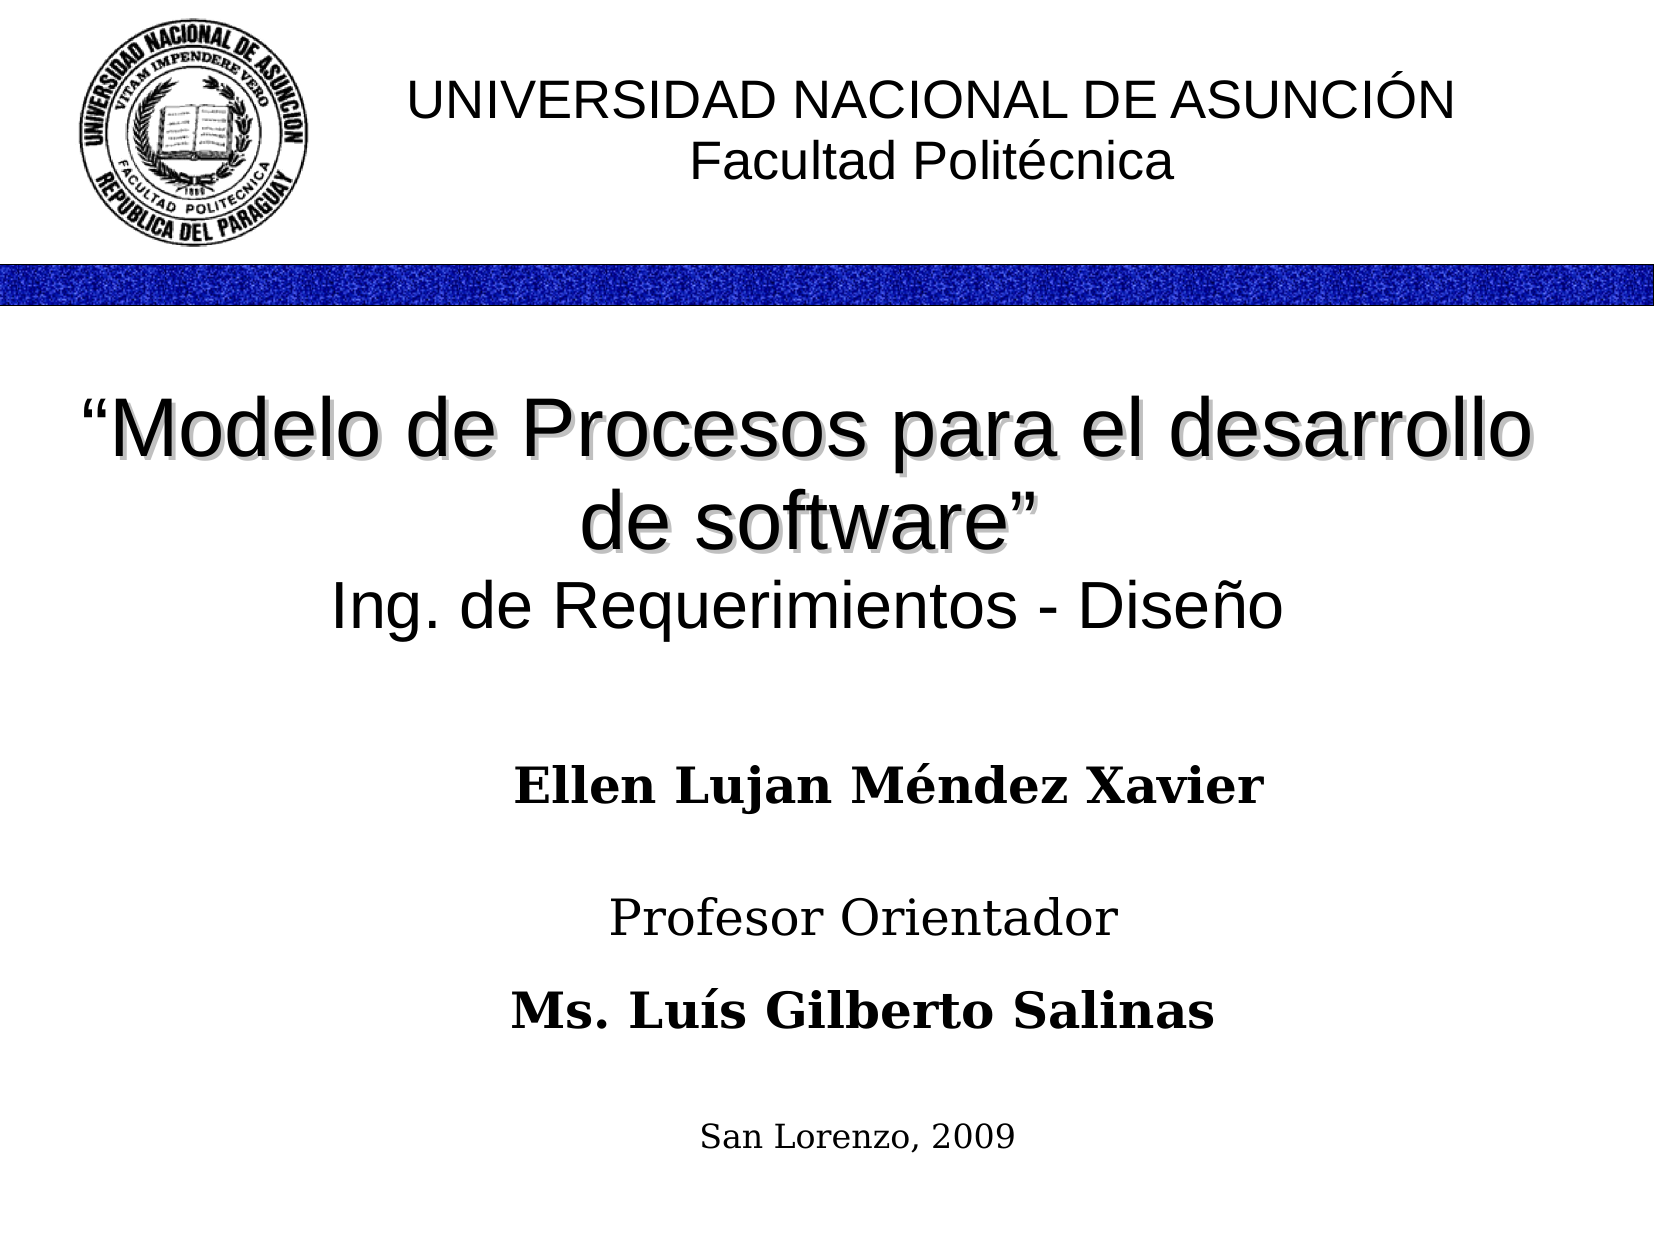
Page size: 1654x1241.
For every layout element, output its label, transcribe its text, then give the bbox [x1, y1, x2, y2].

picture [0, 265, 1653, 305]
picture [70, 8, 317, 256]
text_box San Lorenzo, 2009 [684, 1110, 1032, 1219]
text_box Profesor Orientador Ms. Luís Gilberto Salinas [495, 881, 1231, 1048]
text_box UNIVERSIDAD NACIONAL DE ASUNCIÓN Facultad Politécnica [370, 25, 1495, 199]
text_box Ellen Lujan Méndez Xavier [481, 749, 1279, 858]
text_box “Modelo de Procesos para el desarrollo de software” Ing. de Requerimientos - Diseño [82, 409, 1535, 651]
